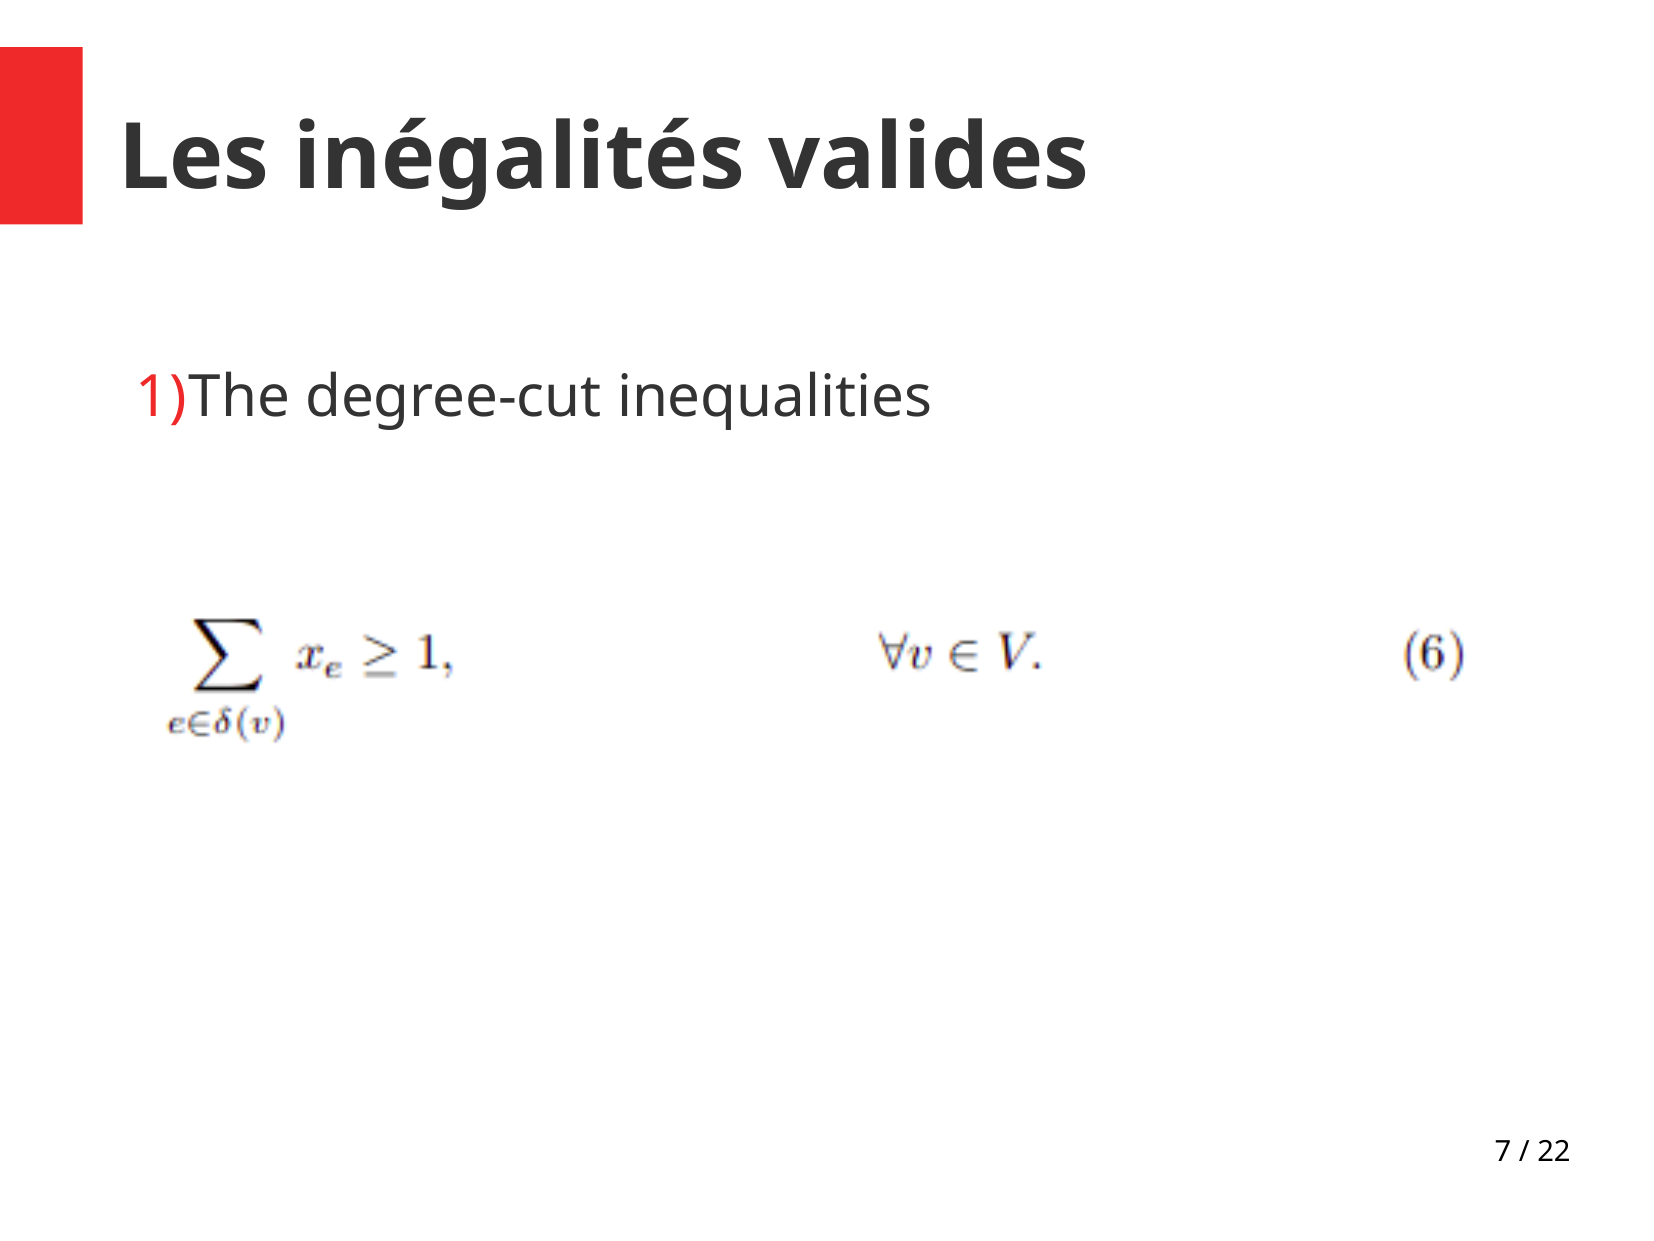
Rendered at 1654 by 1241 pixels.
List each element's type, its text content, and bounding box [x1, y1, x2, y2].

list The degree-cut inequalities [118, 354, 1536, 1074]
picture [94, 531, 1479, 768]
title Les inégalités valides [118, 49, 1571, 257]
